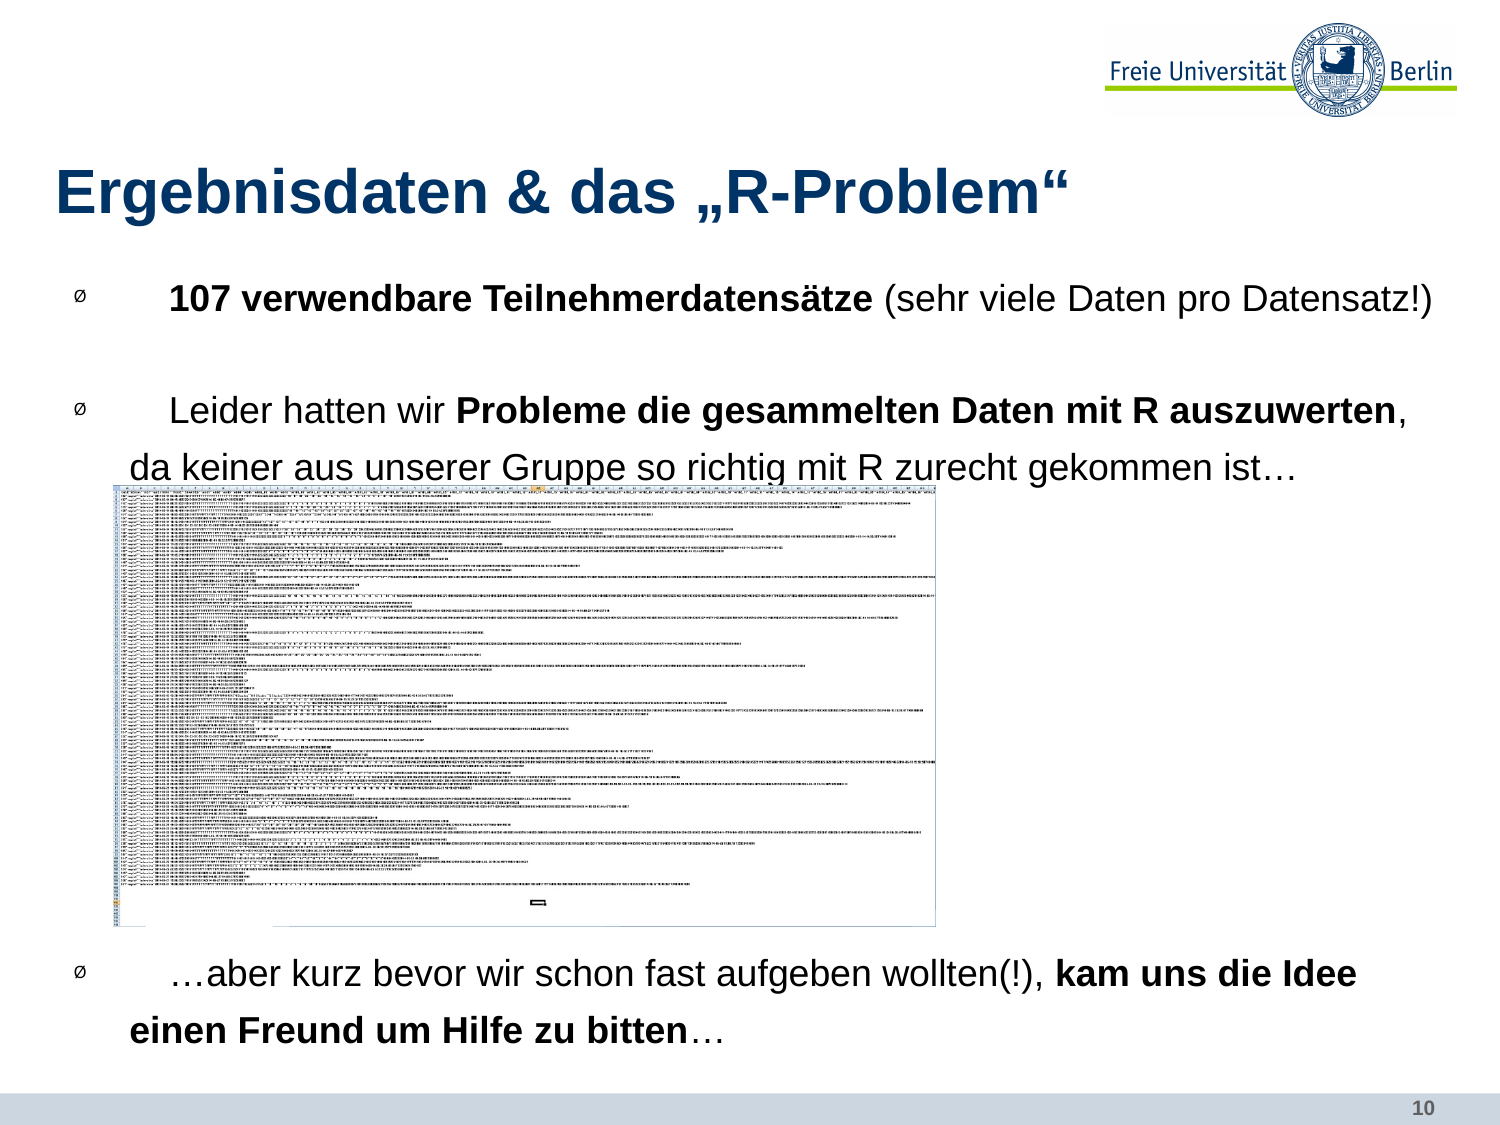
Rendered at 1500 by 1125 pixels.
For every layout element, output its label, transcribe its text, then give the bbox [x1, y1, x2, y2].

title Ergebnisdaten & das „R-Problem“ [41, 155, 1459, 226]
picture [113, 485, 936, 927]
picture [1105, 23, 1457, 117]
list 107 verwendbare Teilnehmerdatensätze (sehr viele Daten pro Datensatz!) Leider hatten wir Probleme die gesammelten Daten mit R auszuwerten, da keiner aus unserer Gruppe so richtig mit R zurecht gekommen ist… …aber kurz bevor wir schon fast aufgeben wollten(!), kam uns die Idee einen Freund um Hilfe zu bitten… [41, 265, 1459, 1064]
